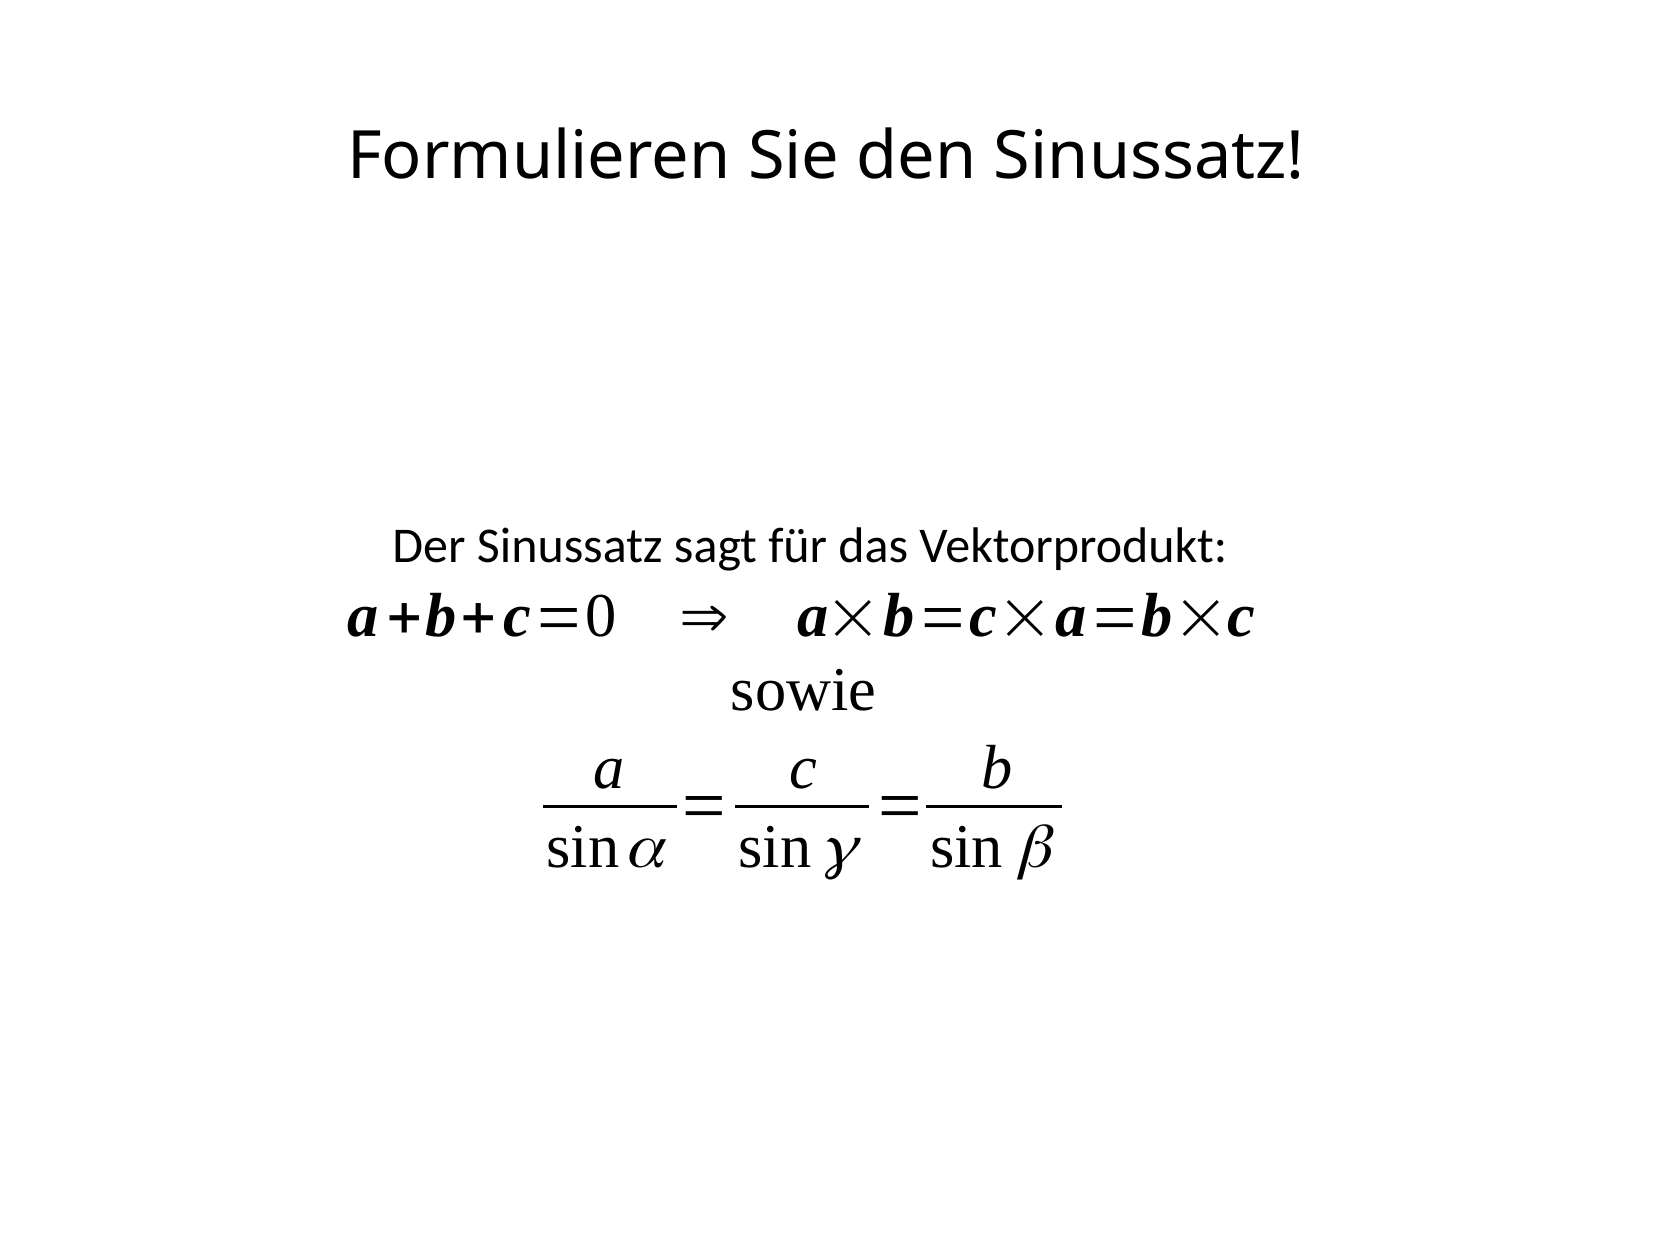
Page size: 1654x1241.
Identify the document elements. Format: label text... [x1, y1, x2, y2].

title Formulieren Sie den Sinussatz! [82, 49, 1571, 257]
chart [331, 581, 1274, 883]
subtitle Der Sinussatz sagt für das Vektorprodukt: [82, 290, 1538, 1010]
